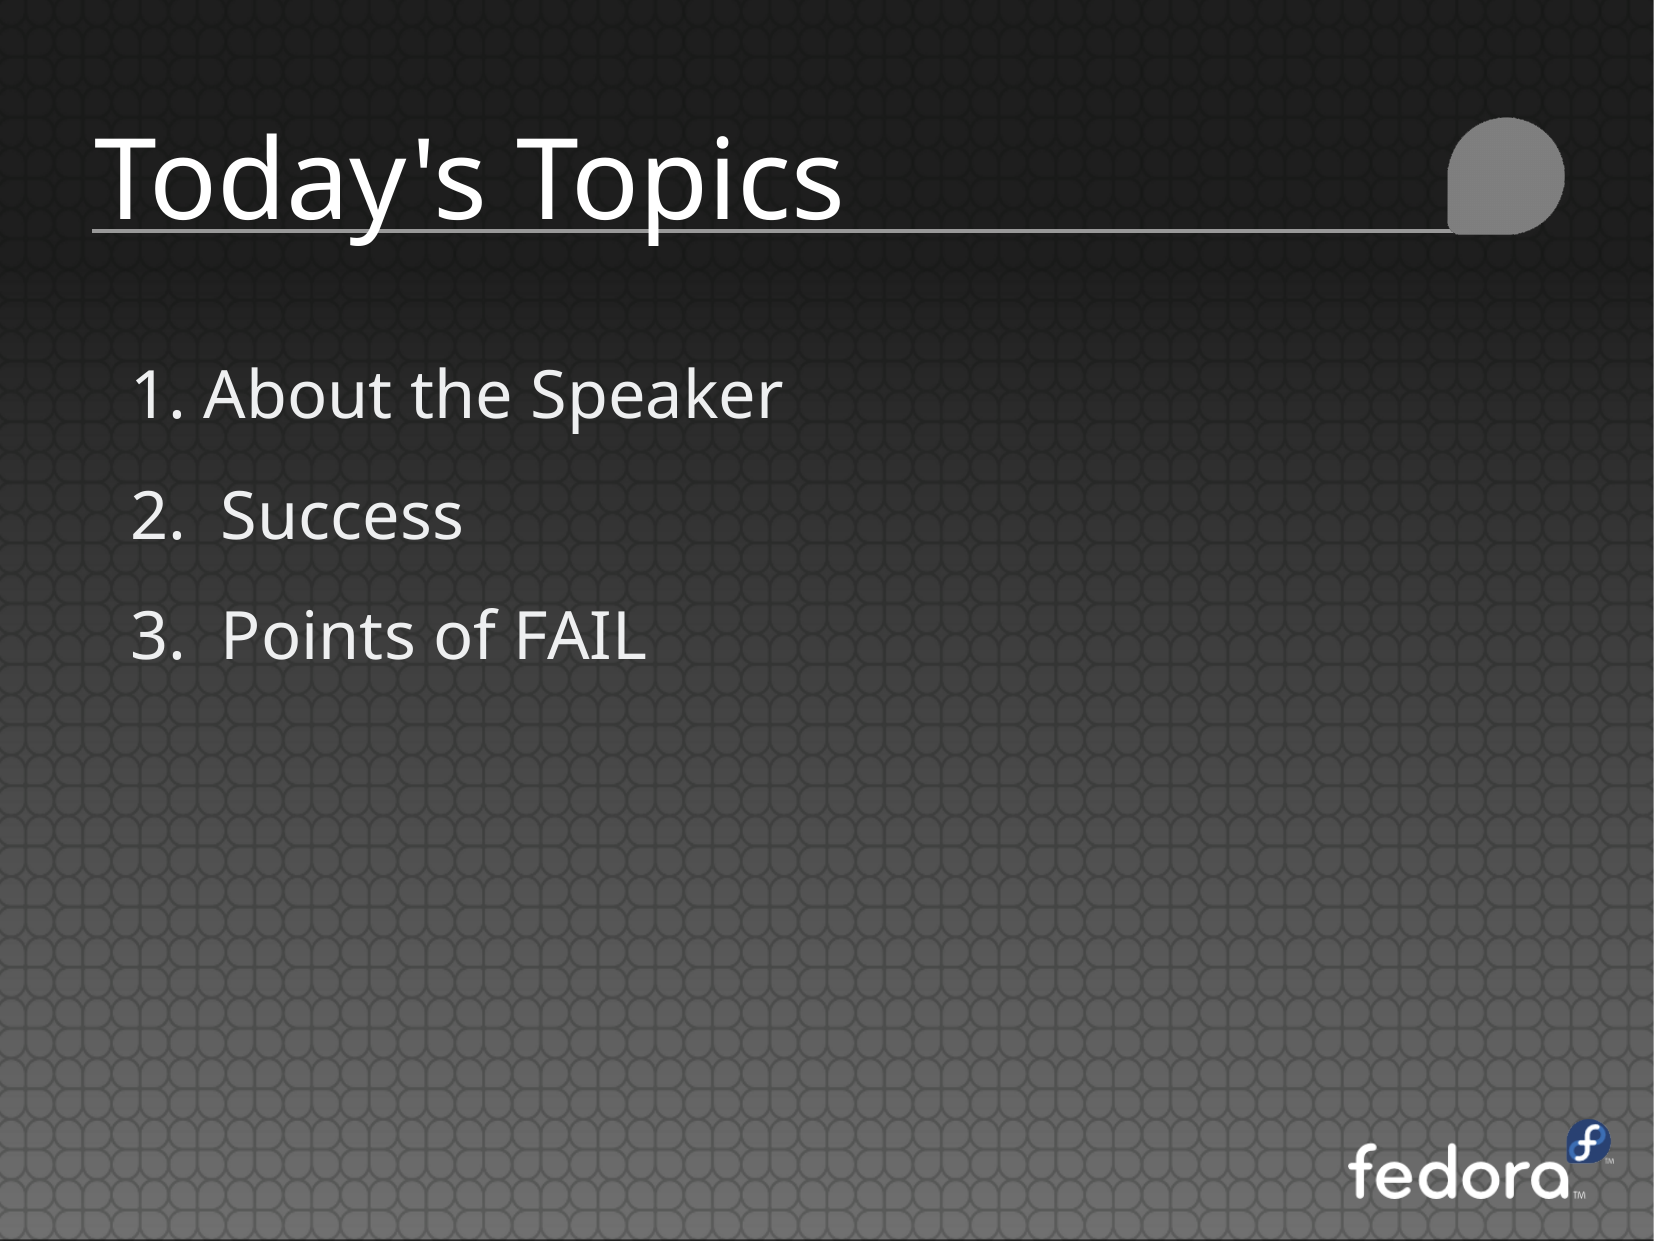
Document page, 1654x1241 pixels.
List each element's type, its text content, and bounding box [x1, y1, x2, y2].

list About the Speaker Success Points of FAIL [112, 227, 1501, 1163]
picture [0, 0, 1654, 1241]
title Today's Topics [94, 100, 1426, 251]
